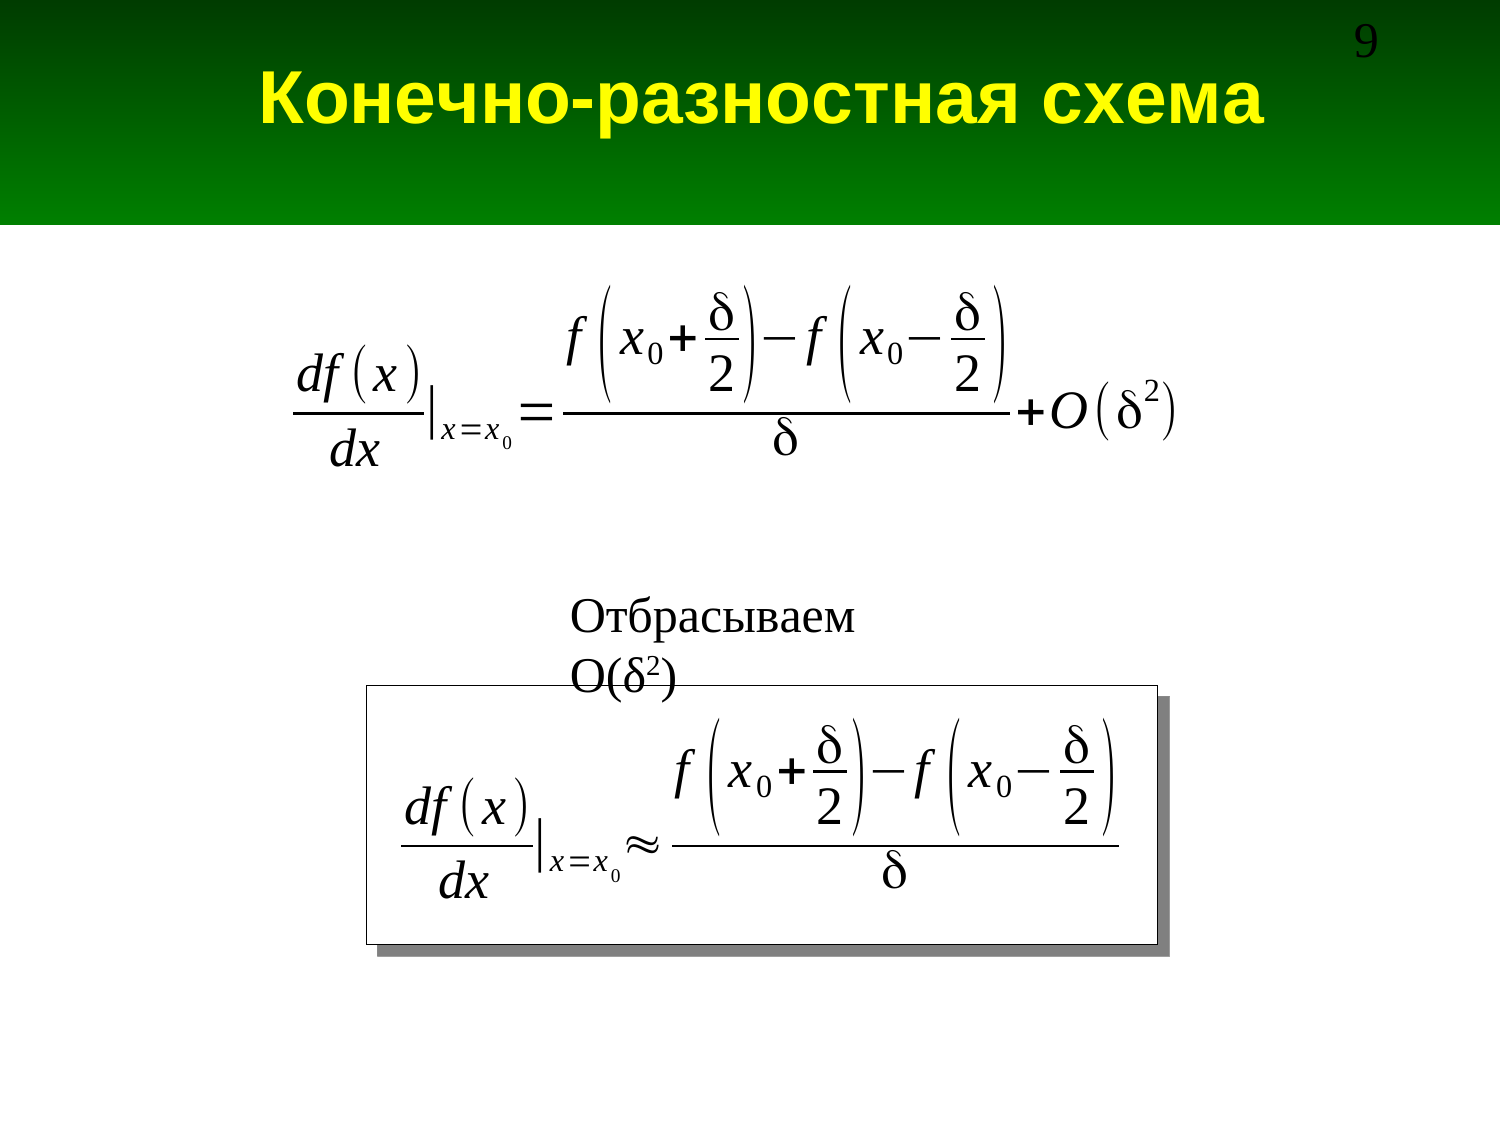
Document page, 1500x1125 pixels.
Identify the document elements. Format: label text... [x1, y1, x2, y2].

title Конечно-разностная схема [123, 0, 1399, 188]
text_box [578, 685, 596, 691]
text_box [628, 685, 639, 691]
chart [275, 283, 1193, 477]
text_box [366, 685, 1158, 945]
chart [384, 716, 1134, 910]
text_box Отбрасываем O(δ2) [555, 574, 990, 650]
